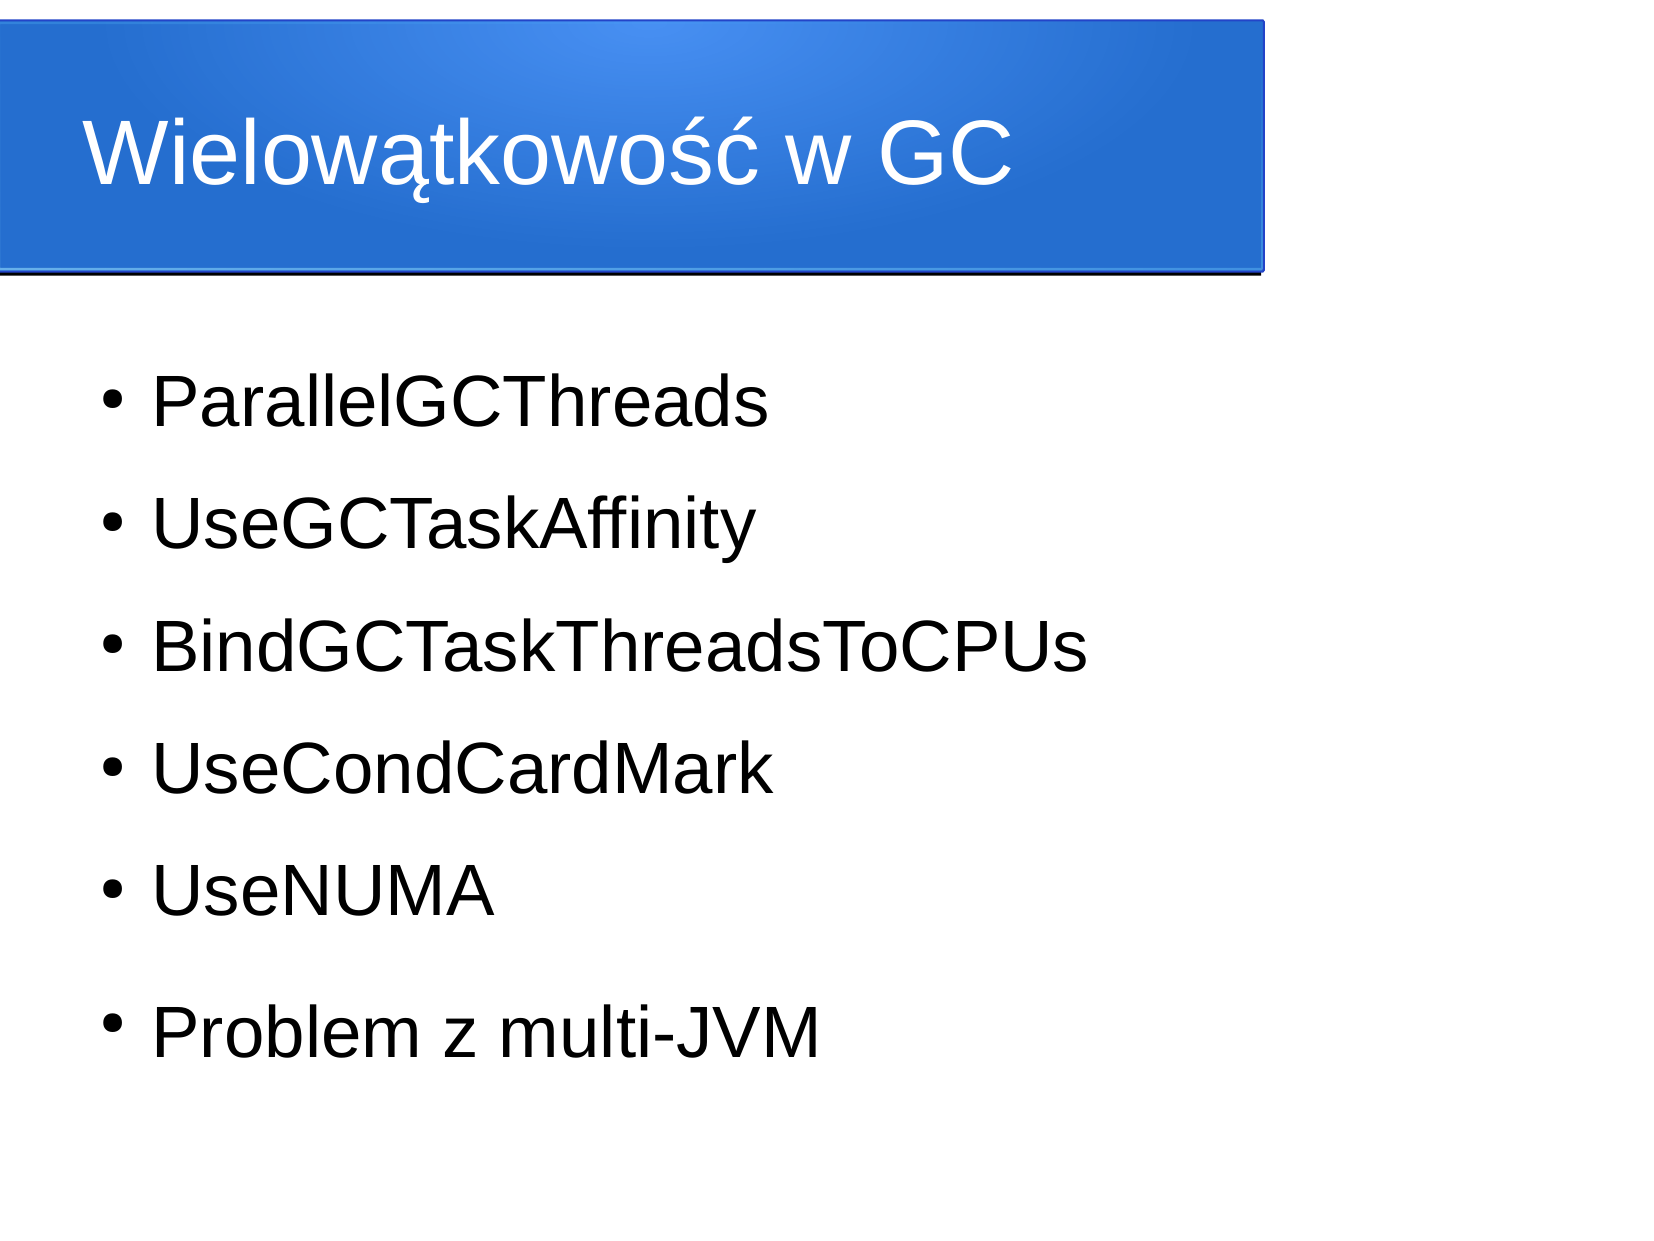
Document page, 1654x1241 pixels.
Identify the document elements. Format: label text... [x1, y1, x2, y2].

list ParallelGCThreads UseGCTaskAffinity BindGCTaskThreadsToCPUs UseCondCardMark UseNUMA Problem z multi-JVM [82, 360, 1538, 1081]
title Wielowątkowość w GC [82, 49, 1250, 257]
